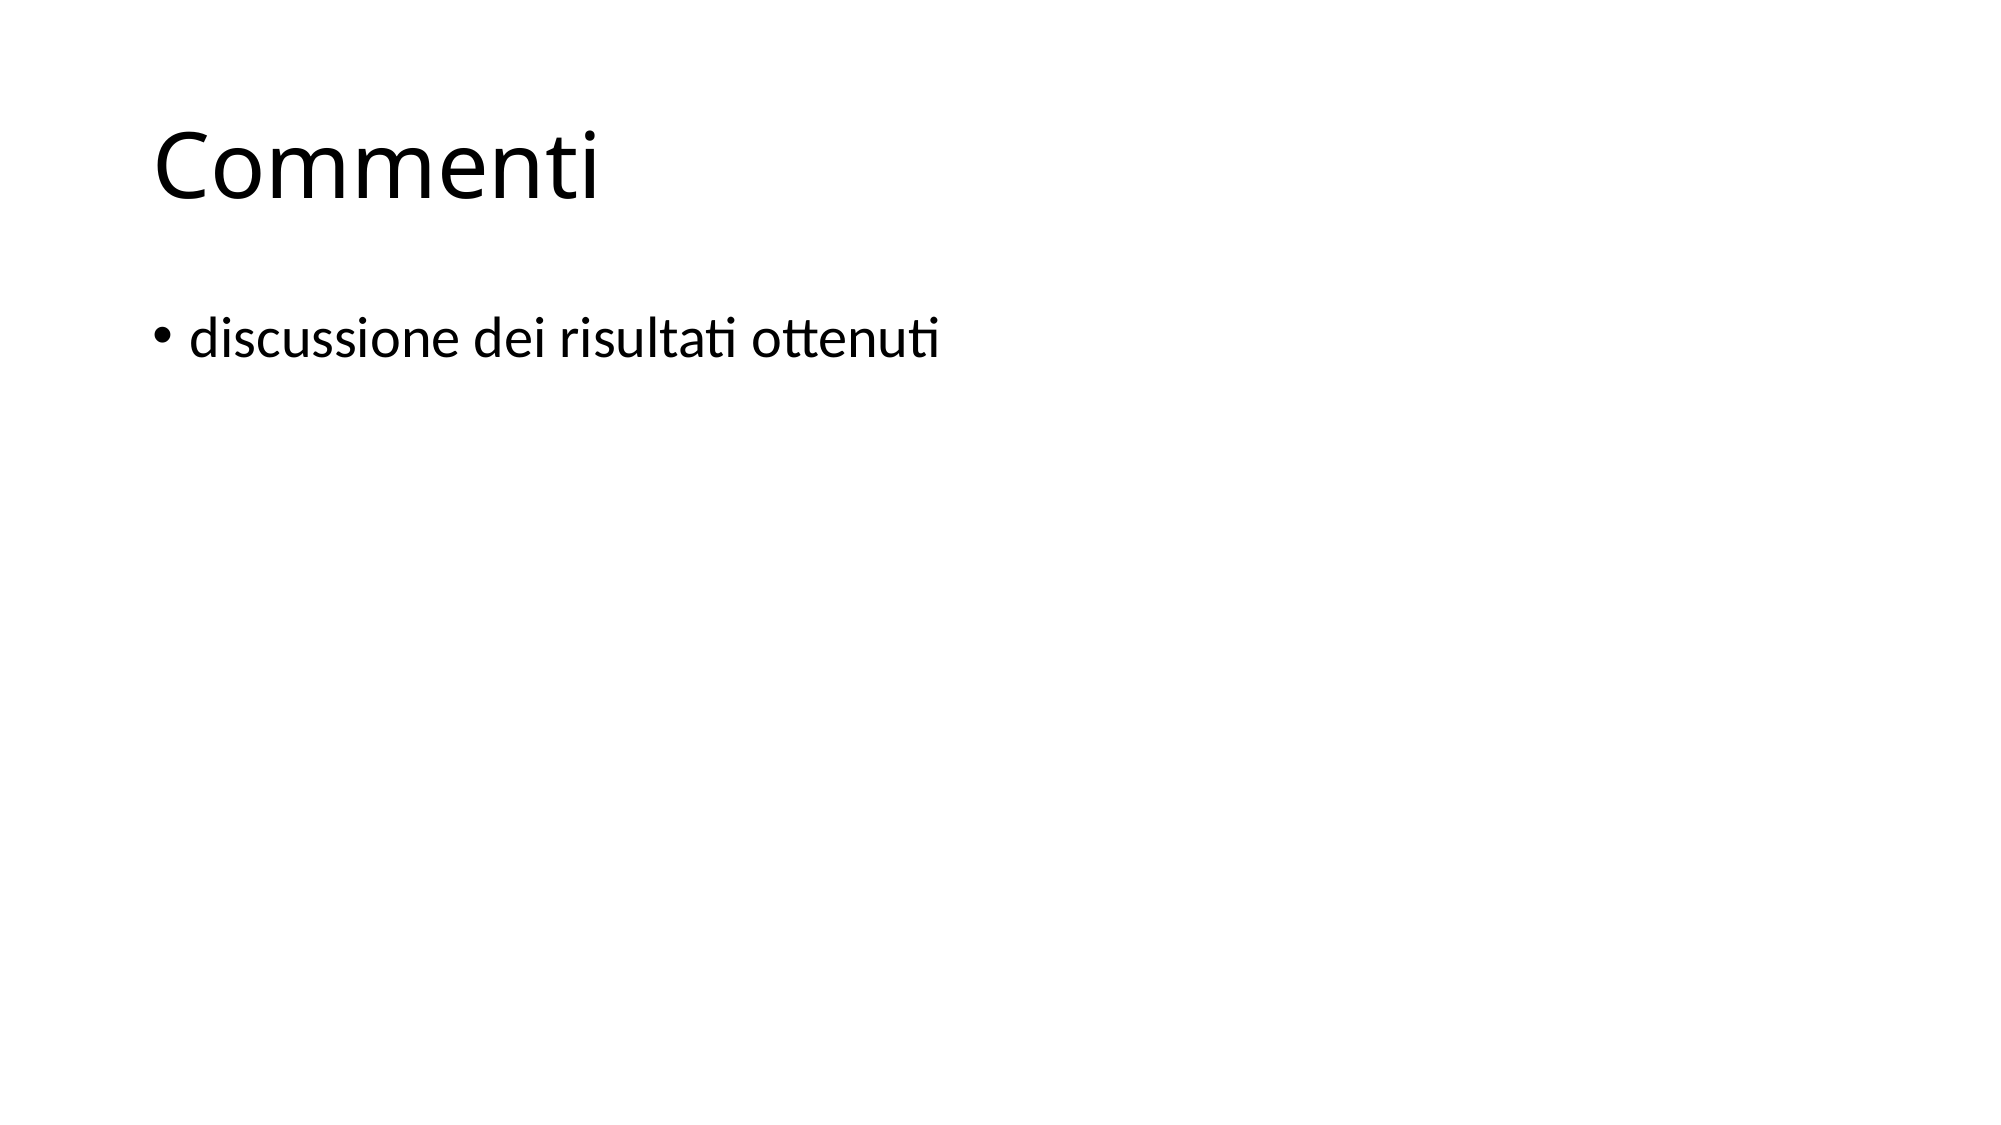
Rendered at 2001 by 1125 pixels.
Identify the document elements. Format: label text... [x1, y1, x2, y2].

title Commenti [137, 59, 1863, 278]
list discussione dei risultati ottenuti [137, 299, 1863, 1014]
